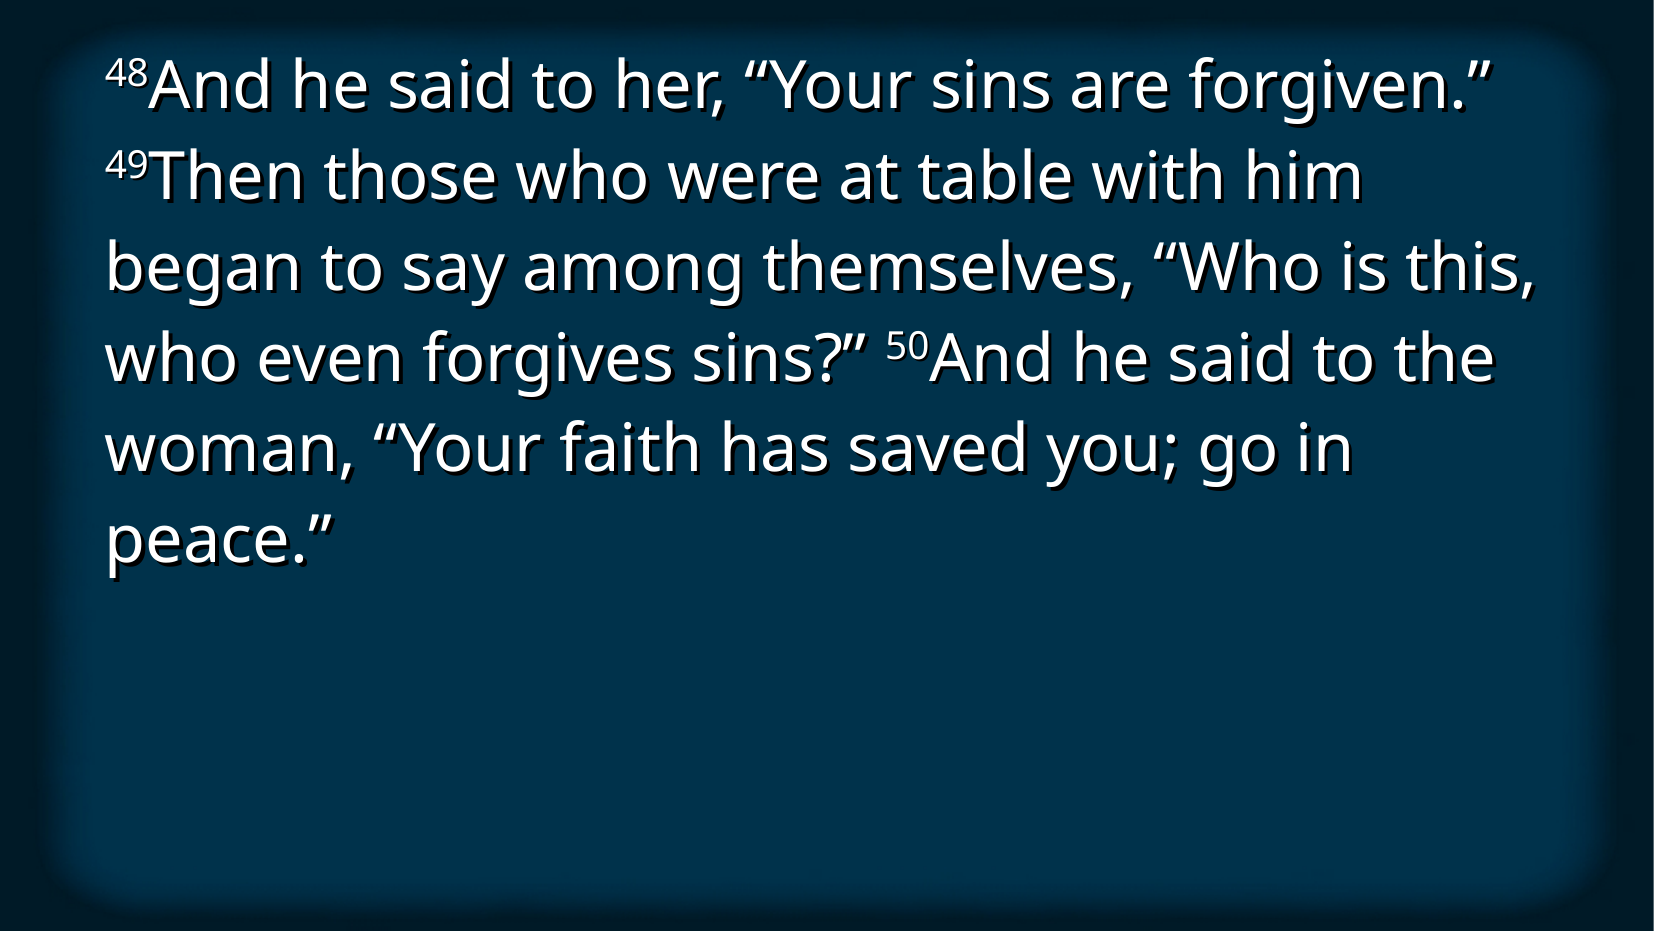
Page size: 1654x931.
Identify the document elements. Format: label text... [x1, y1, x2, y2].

picture [0, 0, 1654, 931]
text_box 48And he said to her, “Your sins are forgiven.” 49Then those who were at table with him began to say among themselves, “Who is this, who even forgives sins?” 50And he said to the woman, “Your faith has saved you; go in peace.” [90, 30, 1561, 489]
